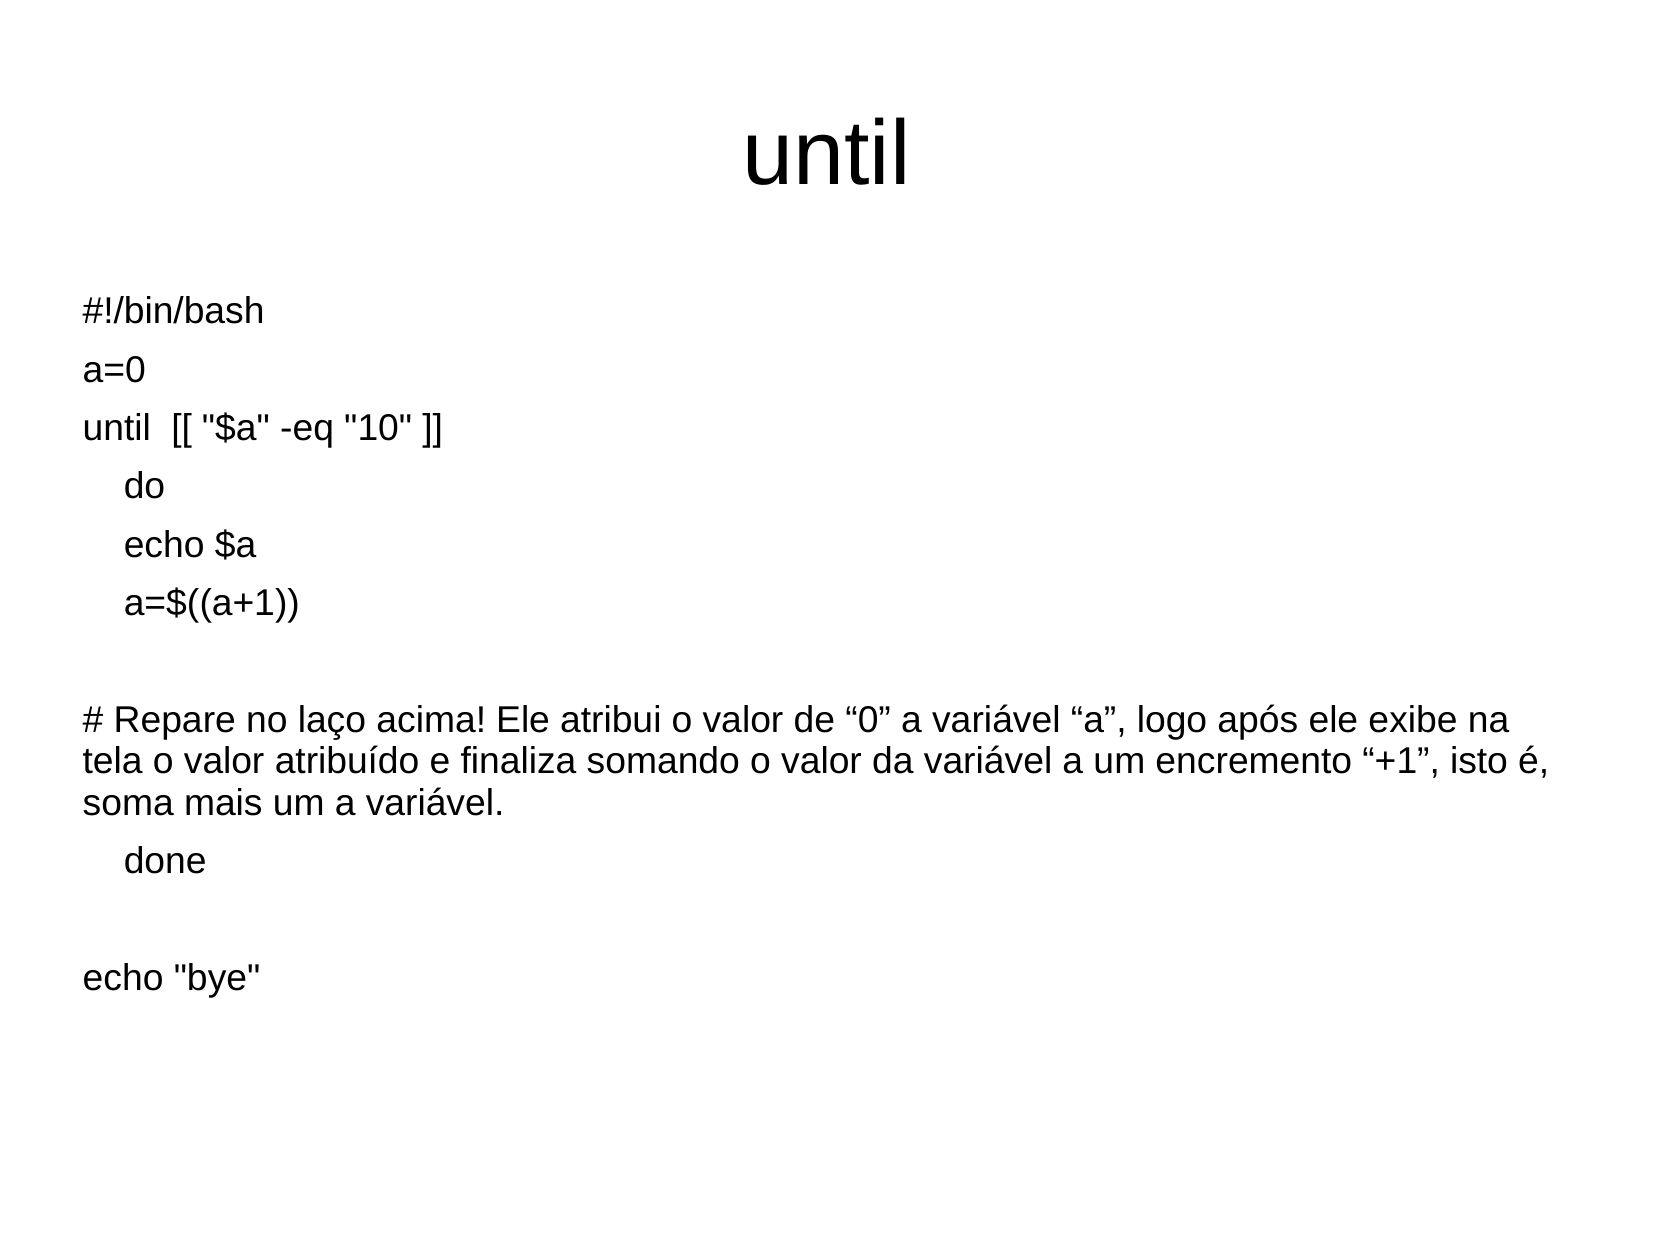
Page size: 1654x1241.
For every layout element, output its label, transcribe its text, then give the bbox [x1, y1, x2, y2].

text_box [82, 290, 1571, 1010]
title until [82, 49, 1571, 257]
